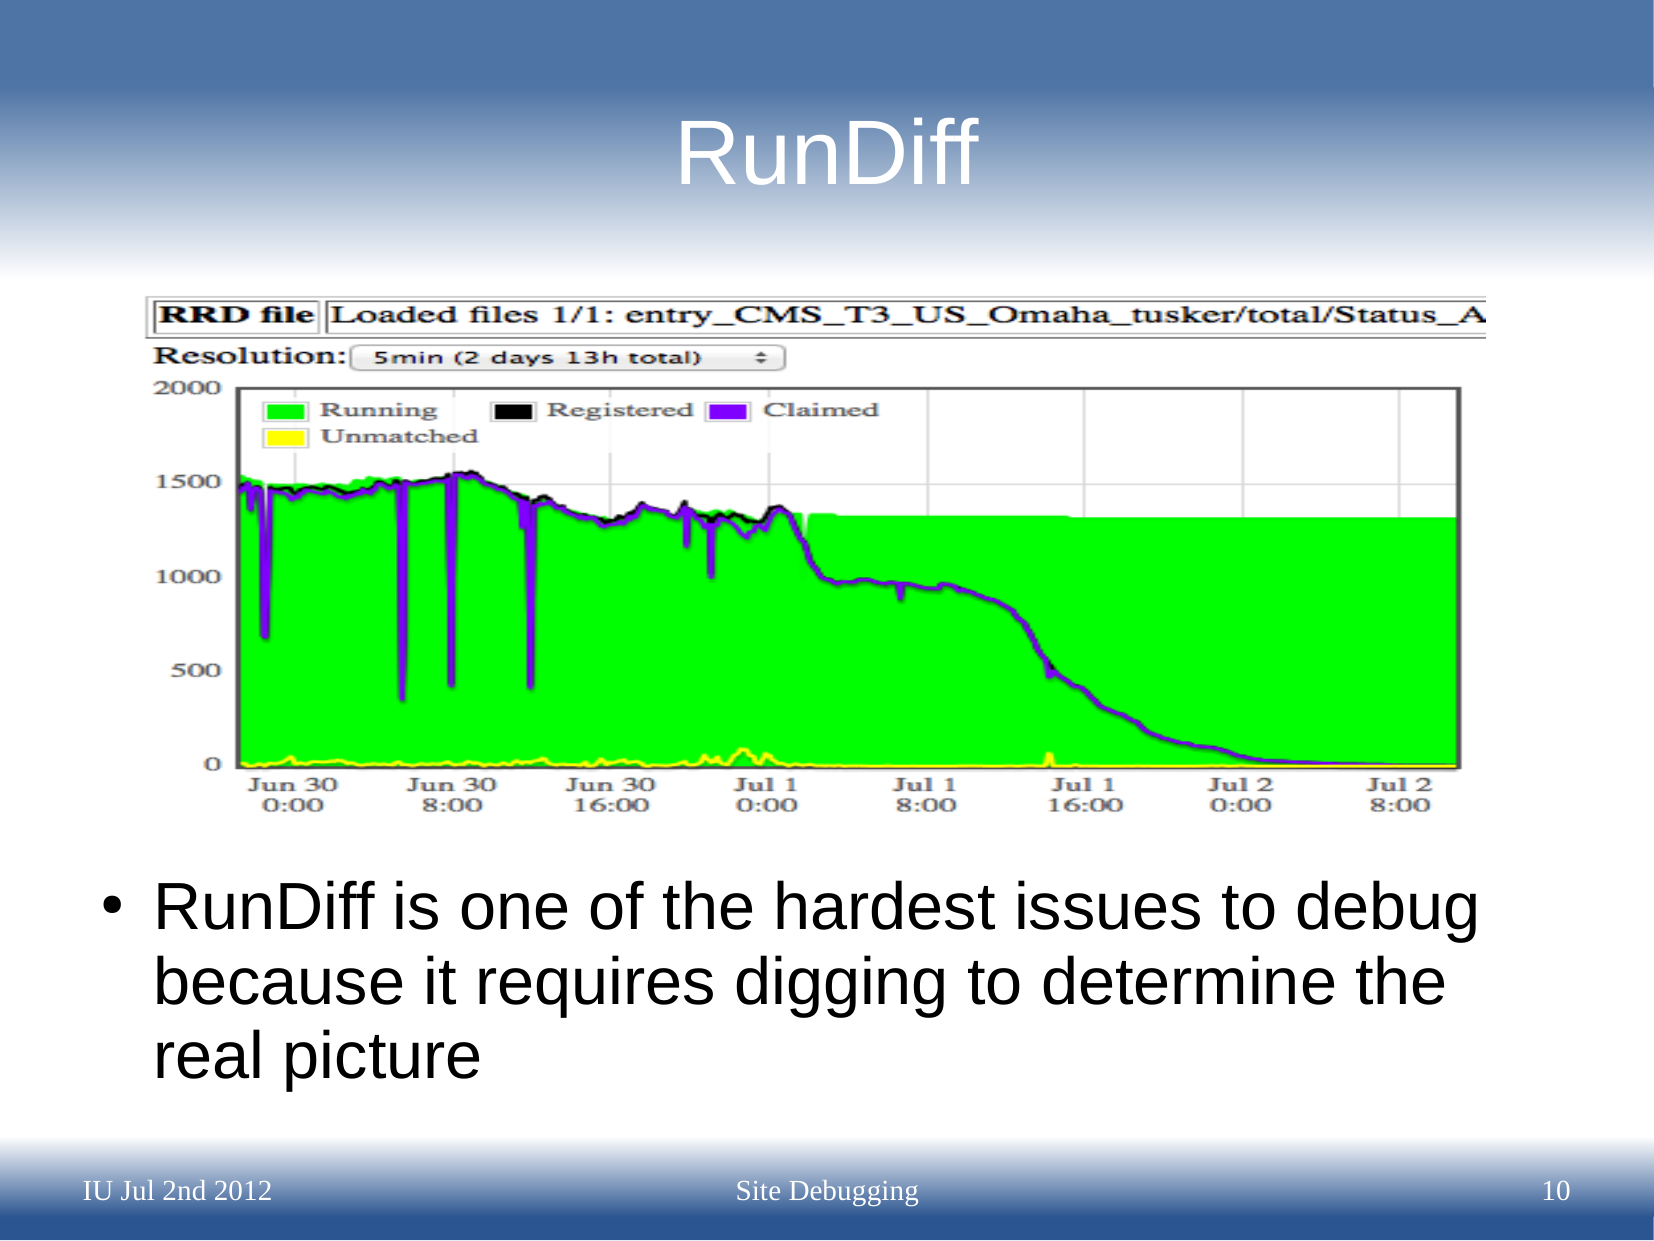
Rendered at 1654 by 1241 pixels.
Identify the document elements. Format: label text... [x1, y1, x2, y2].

title RunDiff [82, 49, 1571, 257]
picture [141, 292, 1486, 826]
list RunDiff is one of the hardest issues to debug because it requires digging to determine the real picture [82, 868, 1571, 1119]
